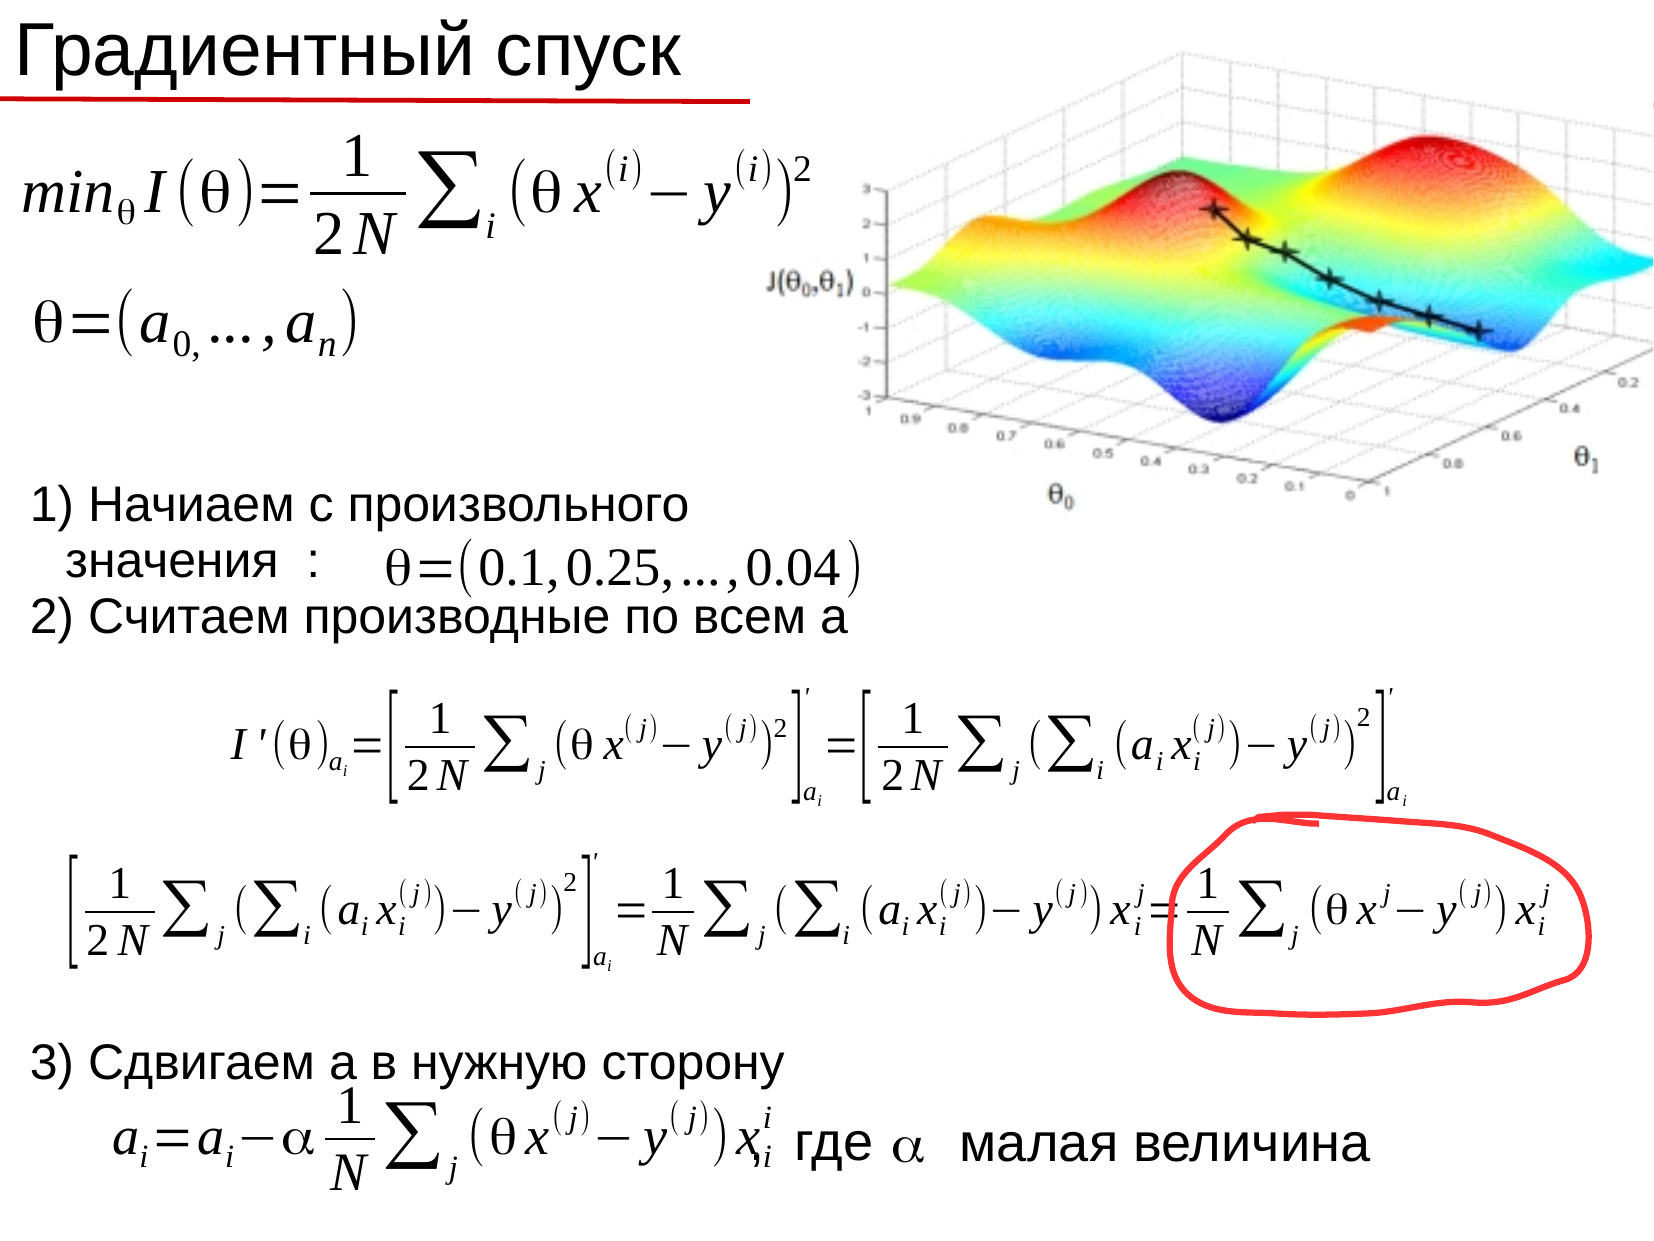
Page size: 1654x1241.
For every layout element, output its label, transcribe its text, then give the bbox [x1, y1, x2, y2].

chart [60, 846, 1207, 975]
chart [1173, 846, 1557, 975]
text_box малая величина [945, 1105, 1501, 1181]
picture [750, 14, 1654, 541]
text_box , где [734, 1104, 931, 1241]
chart [1530, 846, 1557, 861]
chart [222, 681, 1413, 810]
text_box Начиаем с произвольного значения : Считаем производные по всем а Сдвигаем а в нужную сторону [15, 469, 931, 1153]
chart [378, 534, 870, 601]
chart [105, 1075, 779, 1204]
chart [25, 285, 367, 365]
text_box Градиентный спуск [0, 0, 1306, 99]
chart [15, 120, 819, 268]
